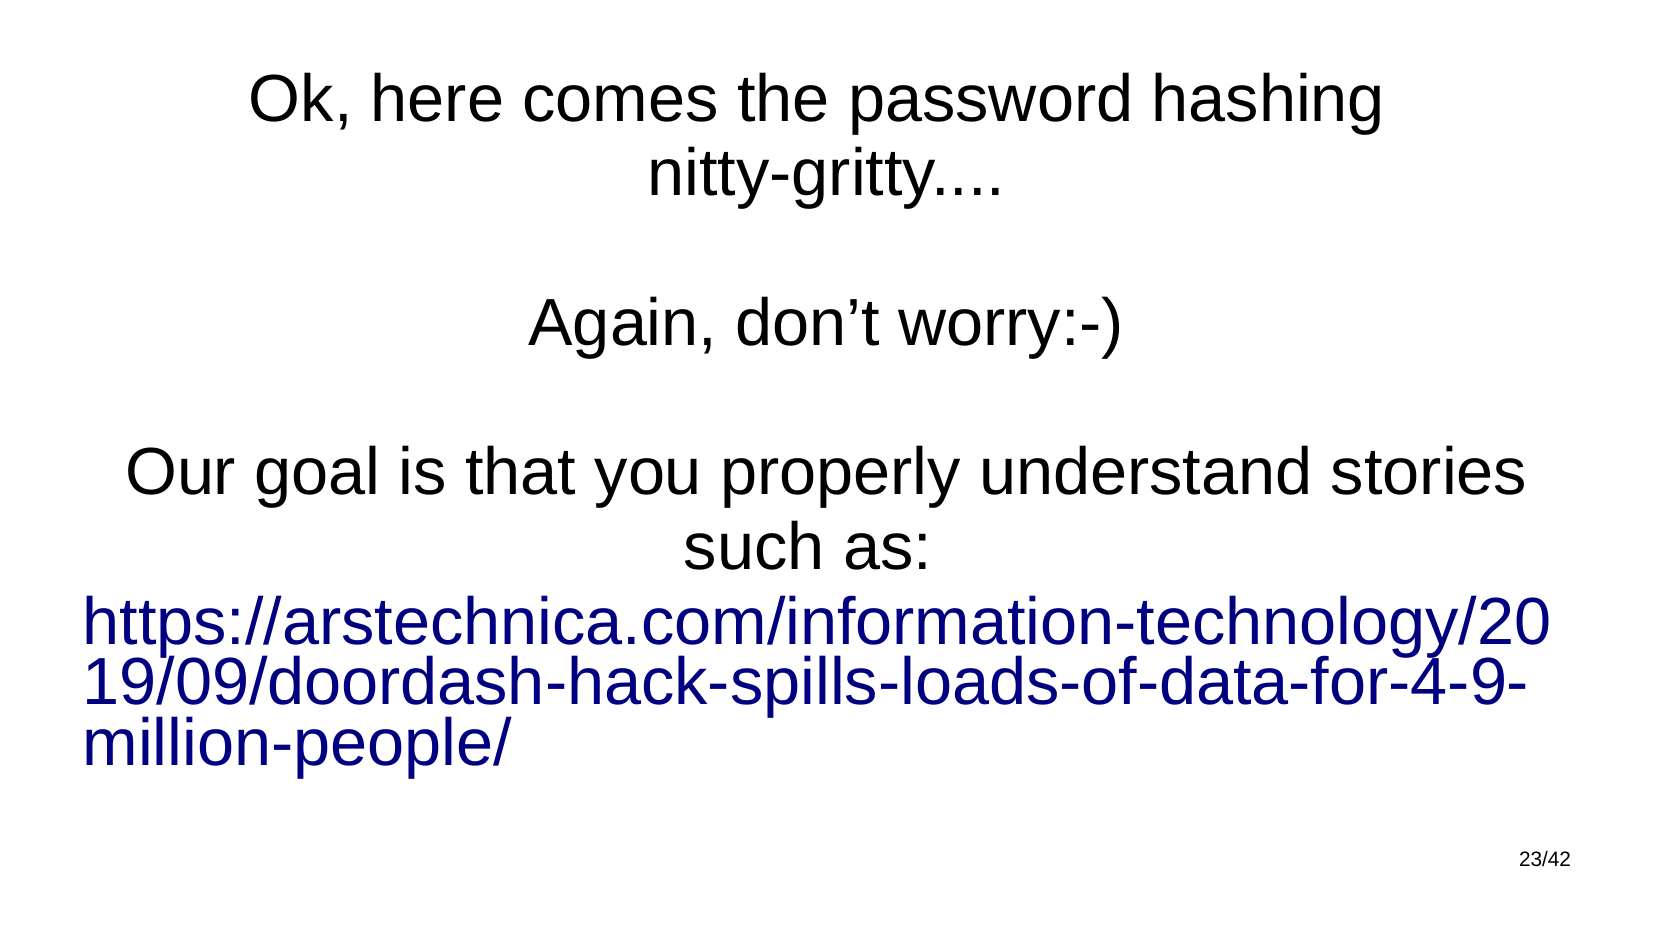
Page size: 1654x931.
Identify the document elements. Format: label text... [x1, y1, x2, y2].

subtitle Ok, here comes the password hashing nitty-gritty.... Again, don’t worry:-) Our goal is that you properly understand stories such as: https://arstechnica.com/information-technology/2019/09/doordash-hack-spills-loads-of-data-for-4-9-million-people/ [82, 37, 1571, 757]
